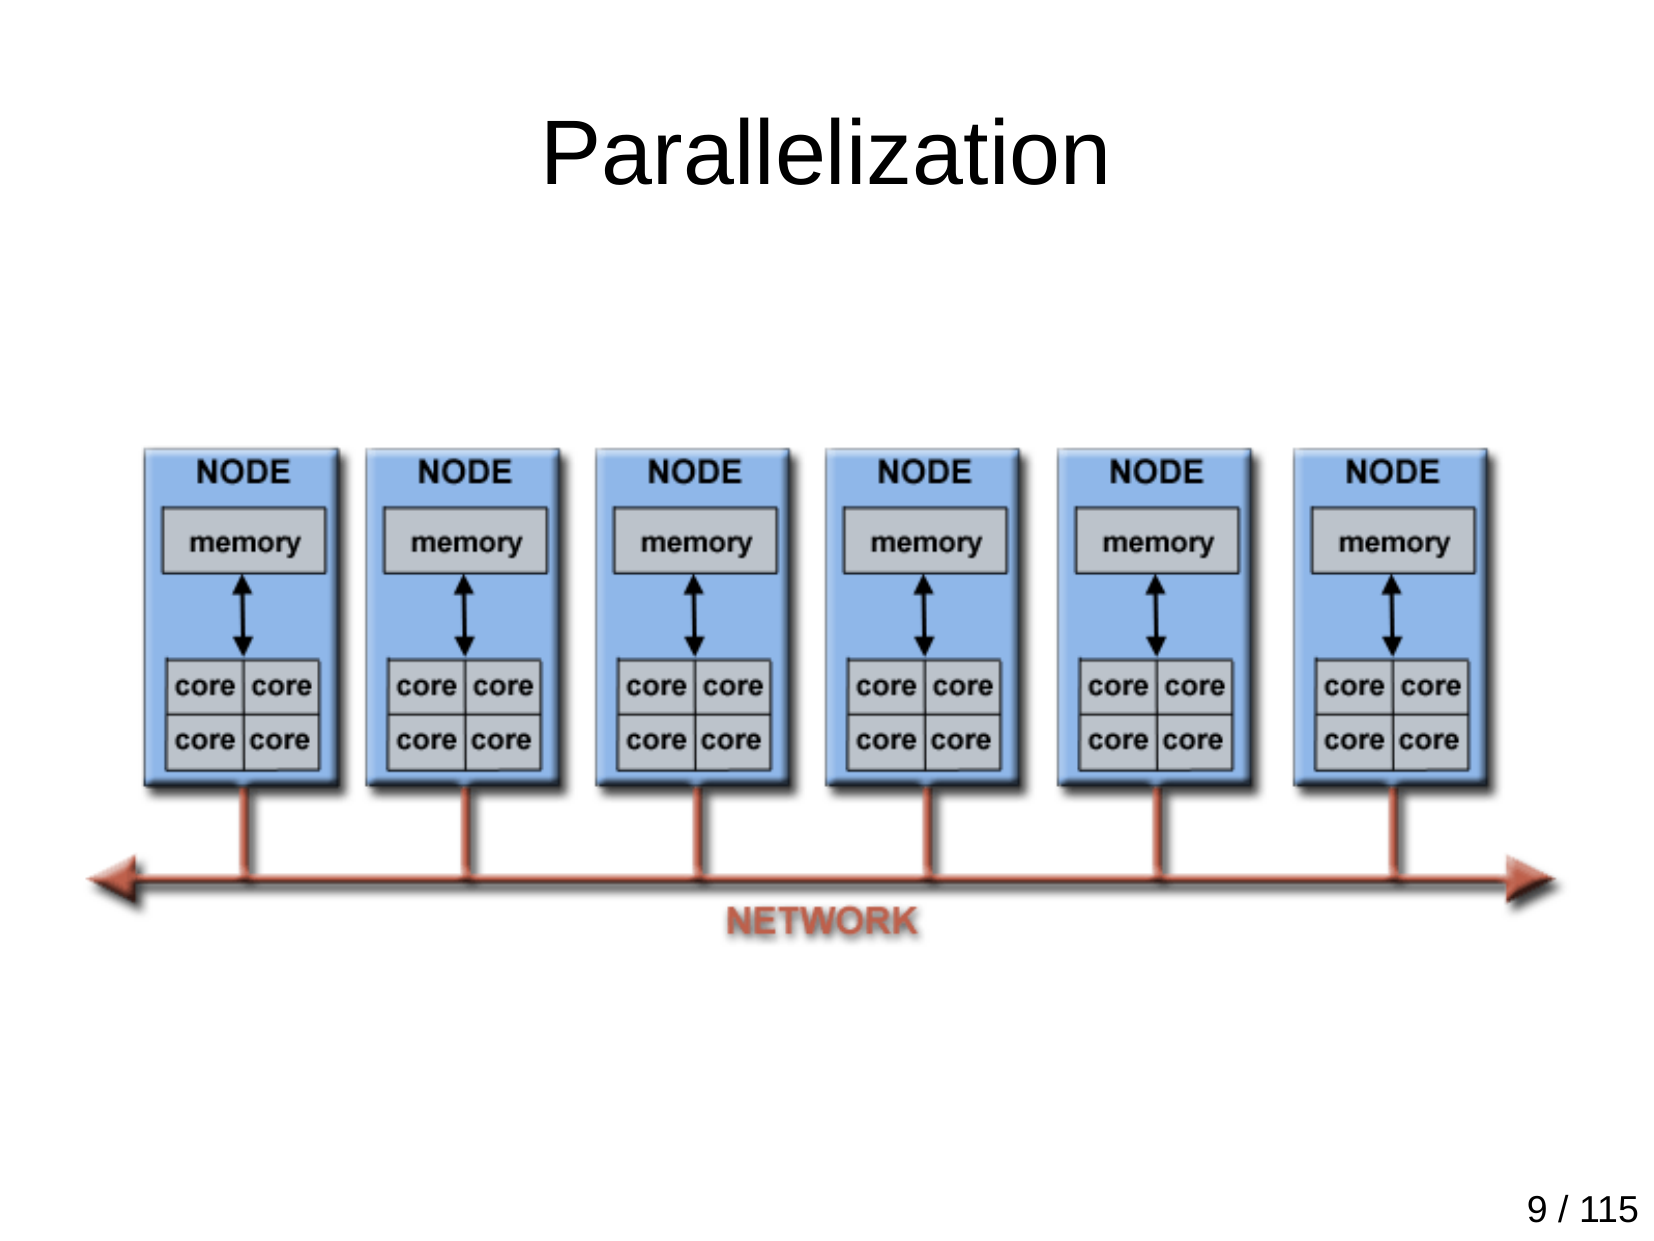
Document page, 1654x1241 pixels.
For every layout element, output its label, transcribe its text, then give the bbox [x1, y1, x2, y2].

text_box <number> / 115 [1380, 1181, 1654, 1238]
picture [80, 436, 1571, 953]
title Parallelization [82, 49, 1571, 257]
